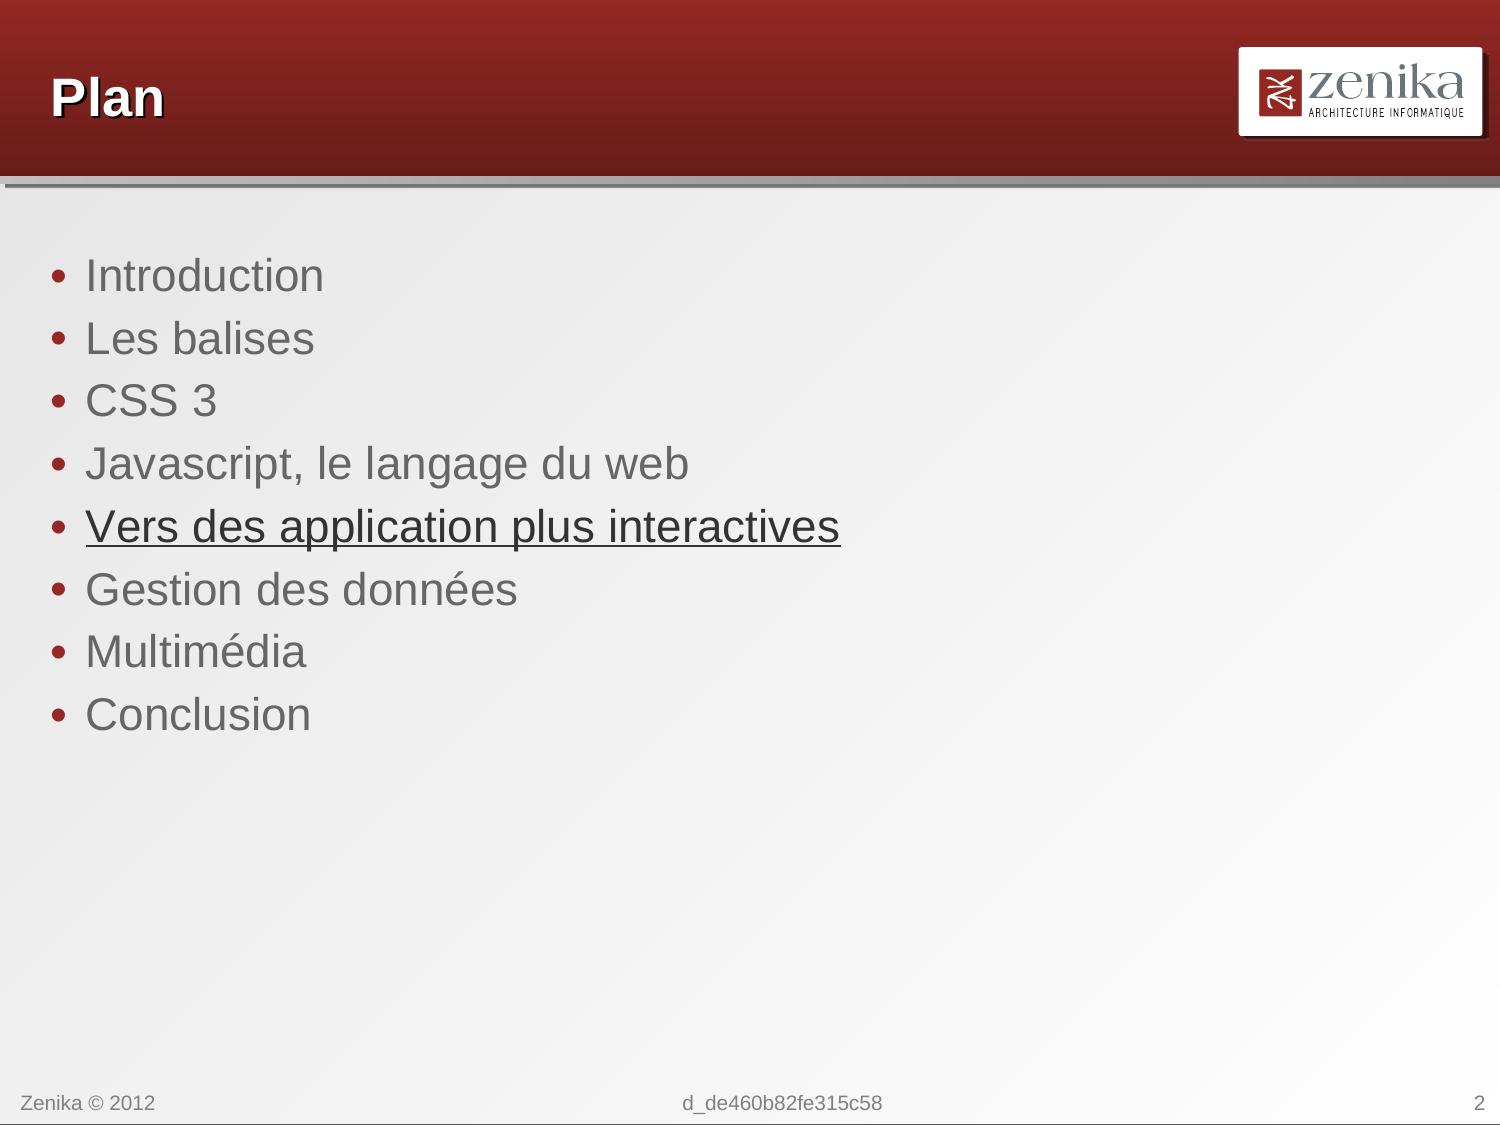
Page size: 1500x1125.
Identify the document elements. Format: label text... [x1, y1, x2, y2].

title Plan [50, 15, 1206, 180]
list Introduction Les balises CSS 3 Javascript, le langage du web Vers des application plus interactives Gestion des données Multimédia Conclusion [50, 249, 1435, 1079]
picture [1257, 58, 1464, 125]
